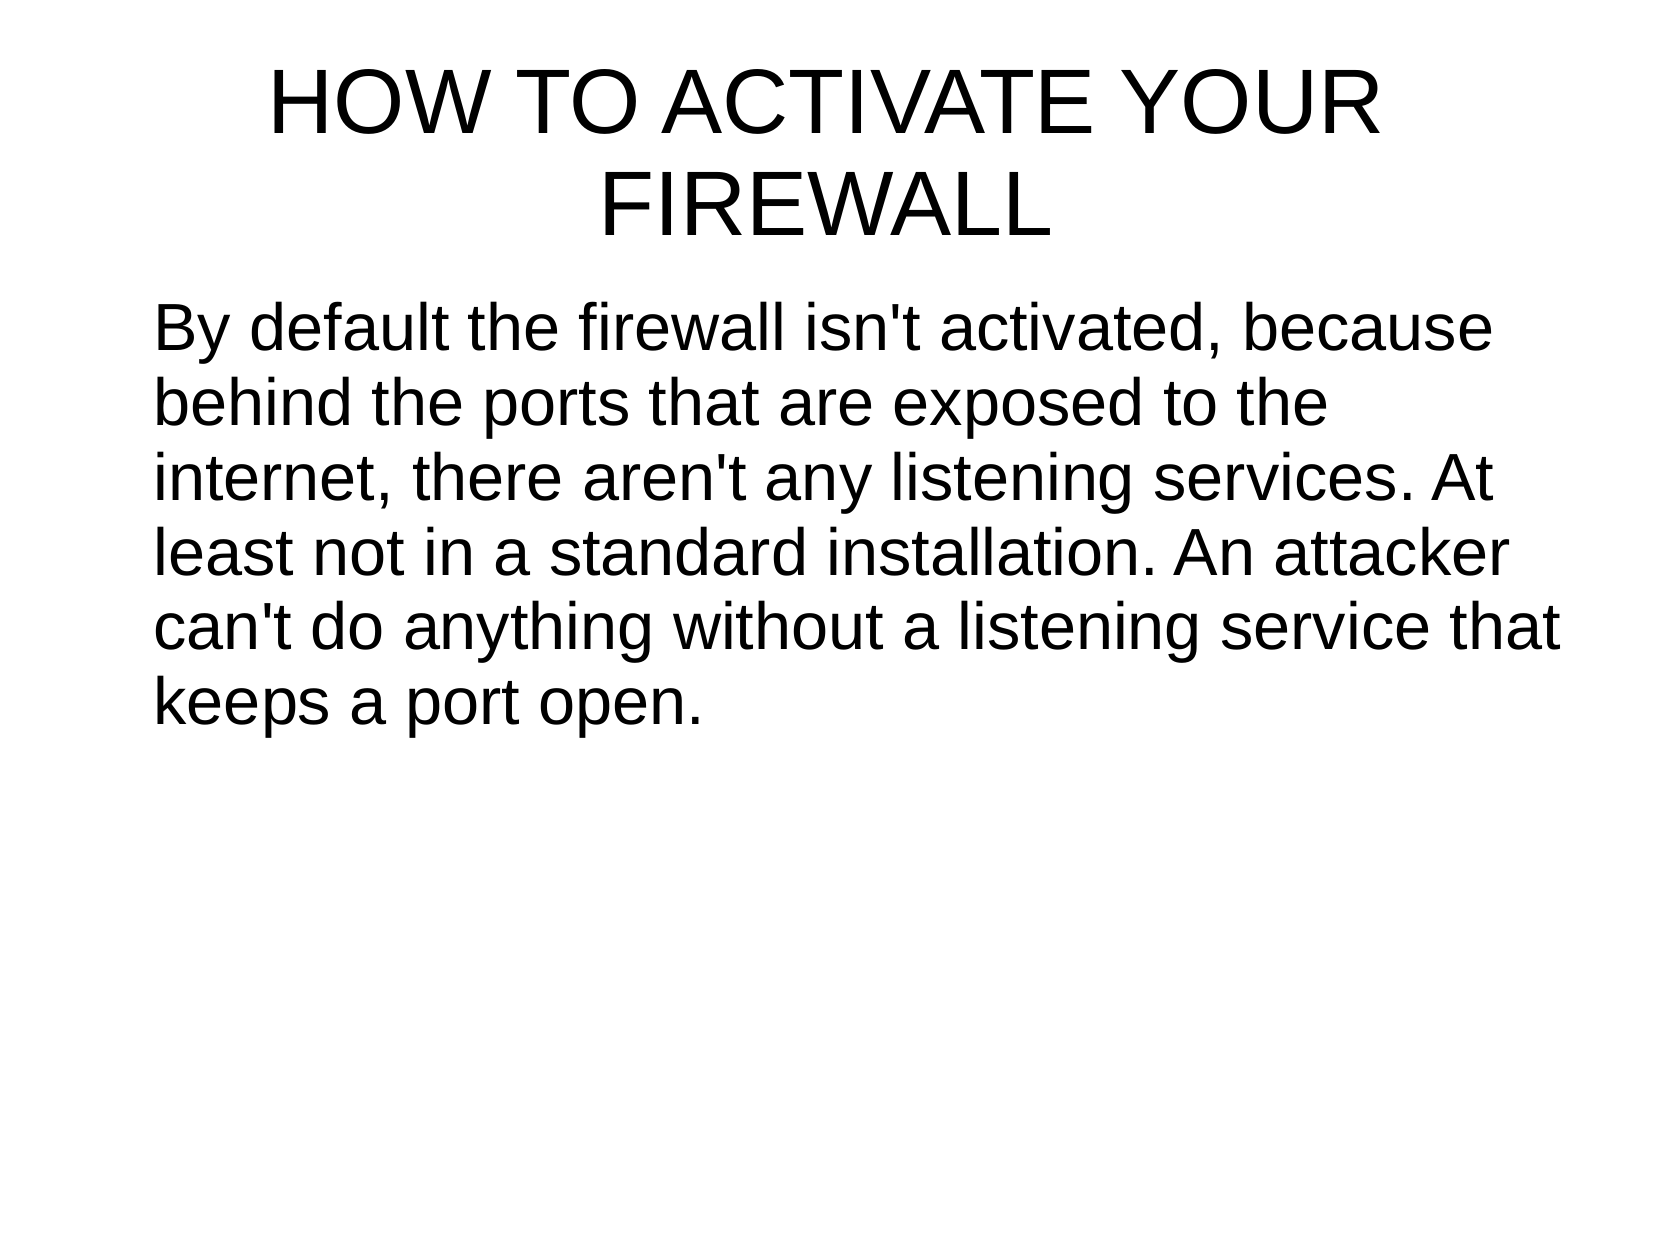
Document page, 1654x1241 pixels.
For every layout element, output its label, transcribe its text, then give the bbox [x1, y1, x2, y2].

title HOW TO ACTIVATE YOUR FIREWALL [82, 49, 1571, 257]
list By default the firewall isn't activated, because behind the ports that are exposed to the internet, there aren't any listening services. At least not in a standard installation. An attacker can't do anything without a listening service that keeps a port open. [82, 290, 1571, 1010]
